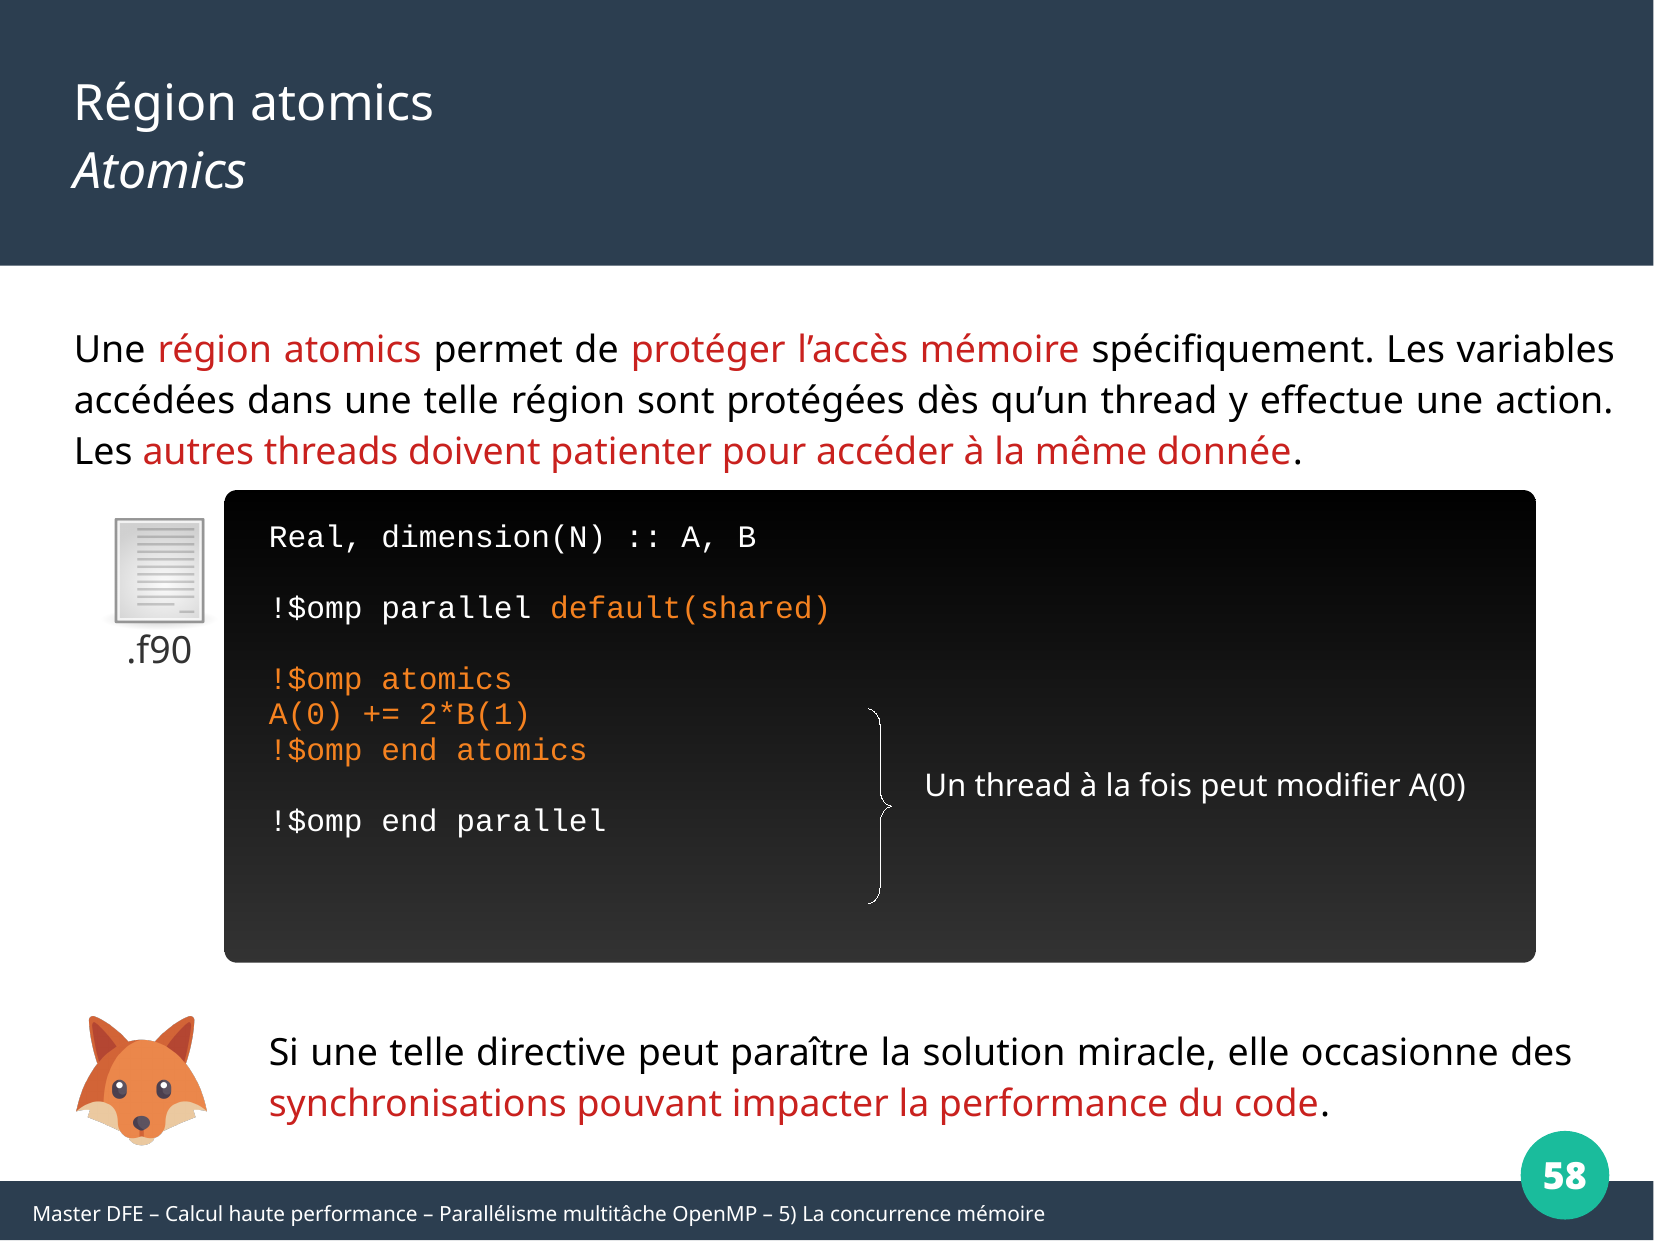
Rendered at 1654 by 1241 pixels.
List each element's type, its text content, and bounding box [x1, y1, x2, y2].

text_box Une région atomics permet de protéger l’accès mémoire spécifiquement. Les variables accédées dans une telle région sont protégées dès qu’un thread y effectue une action. Les autres threads doivent patienter pour accéder à la même donnée. [59, 314, 1630, 483]
text_box [224, 490, 1536, 963]
picture [100, 513, 219, 616]
text_box Un thread à la fois peut modifier A(0) [909, 755, 1501, 898]
picture [76, 1015, 207, 1146]
text_box Région atomics Atomics [59, 59, 1477, 209]
text_box Si une telle directive peut paraître la solution miracle, elle occasionne des synchronisations pouvant impacter la performance du code. [253, 1017, 1589, 1146]
text_box Master DFE – Calcul haute performance – Parallélisme multitâche OpenMP – 5) La concurrence mémoire [17, 1191, 1436, 1235]
text_box Real, dimension(N) :: A, B !$omp parallel default(shared) !$omp atomics A(0) += 2*B(1) !$omp end atomics !$omp end parallel [254, 513, 1524, 963]
text_box .f90 [82, 616, 237, 683]
